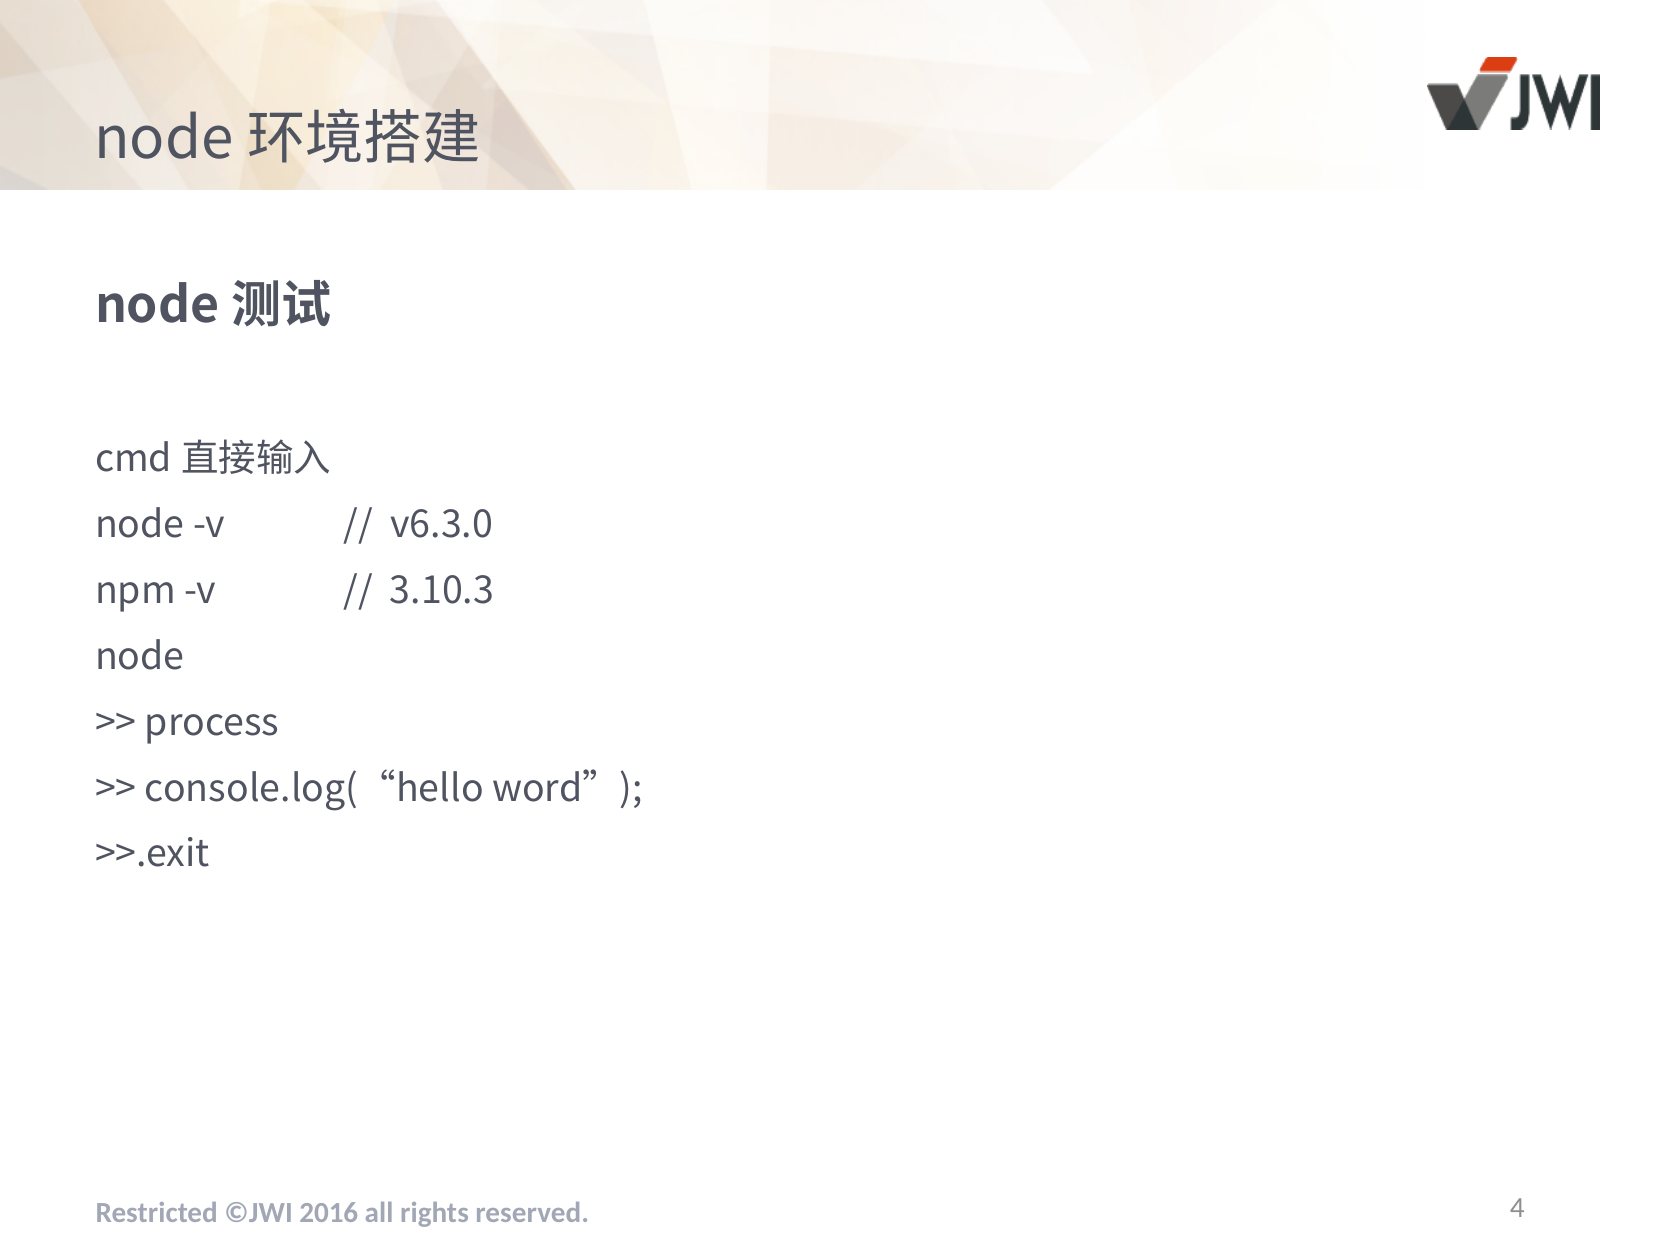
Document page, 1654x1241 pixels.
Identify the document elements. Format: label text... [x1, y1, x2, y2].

slide_number <编号> [1394, 1172, 1540, 1239]
list node测试 cmd直接输入 node -v // v6.3.0 npm -v // 3.10.3 node >> process >> console.log(“hello word”); >>.exit [80, 265, 1564, 1117]
picture [0, 0, 1654, 190]
title node环境搭建 [79, 36, 1396, 178]
